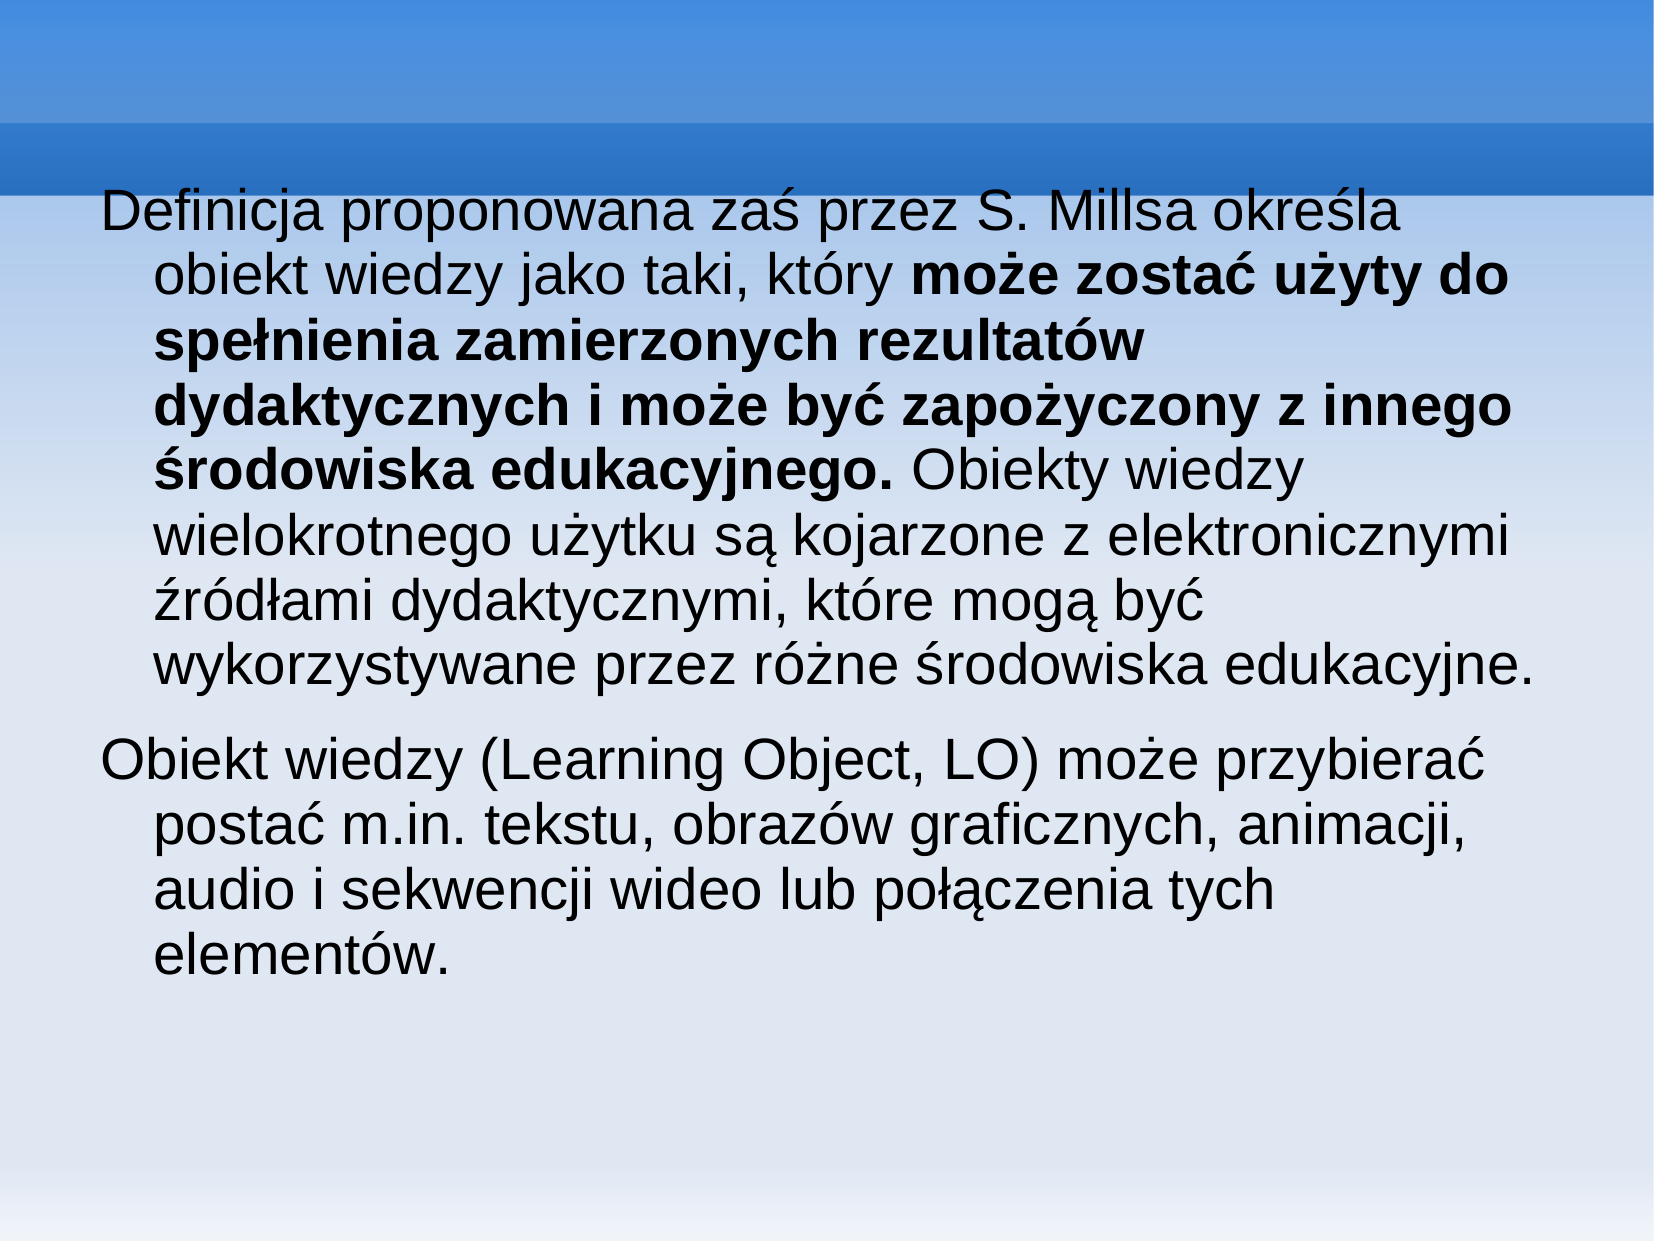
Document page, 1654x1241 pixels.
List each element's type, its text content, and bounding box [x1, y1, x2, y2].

list Definicja proponowana zaś przez S. Millsa określa obiekt wiedzy jako taki, który może zostać użyty do spełnienia zamierzonych rezultatów dydaktycznych i może być zapożyczony z innego środowiska edukacyjnego. Obiekty wiedzy wielokrotnego użytku są kojarzone z elektronicznymi źródłami dydaktycznymi, które mogą być wykorzystywane przez różne środowiska edukacyjne. Obiekt wiedzy (Learning Object, LO) może przybierać postać m.in. tekstu, obrazów graficznych, animacji, audio i sekwencji wideo lub połączenia tych elementów. [82, 177, 1571, 1241]
picture [0, 0, 1654, 1241]
title [76, 7, 1565, 200]
